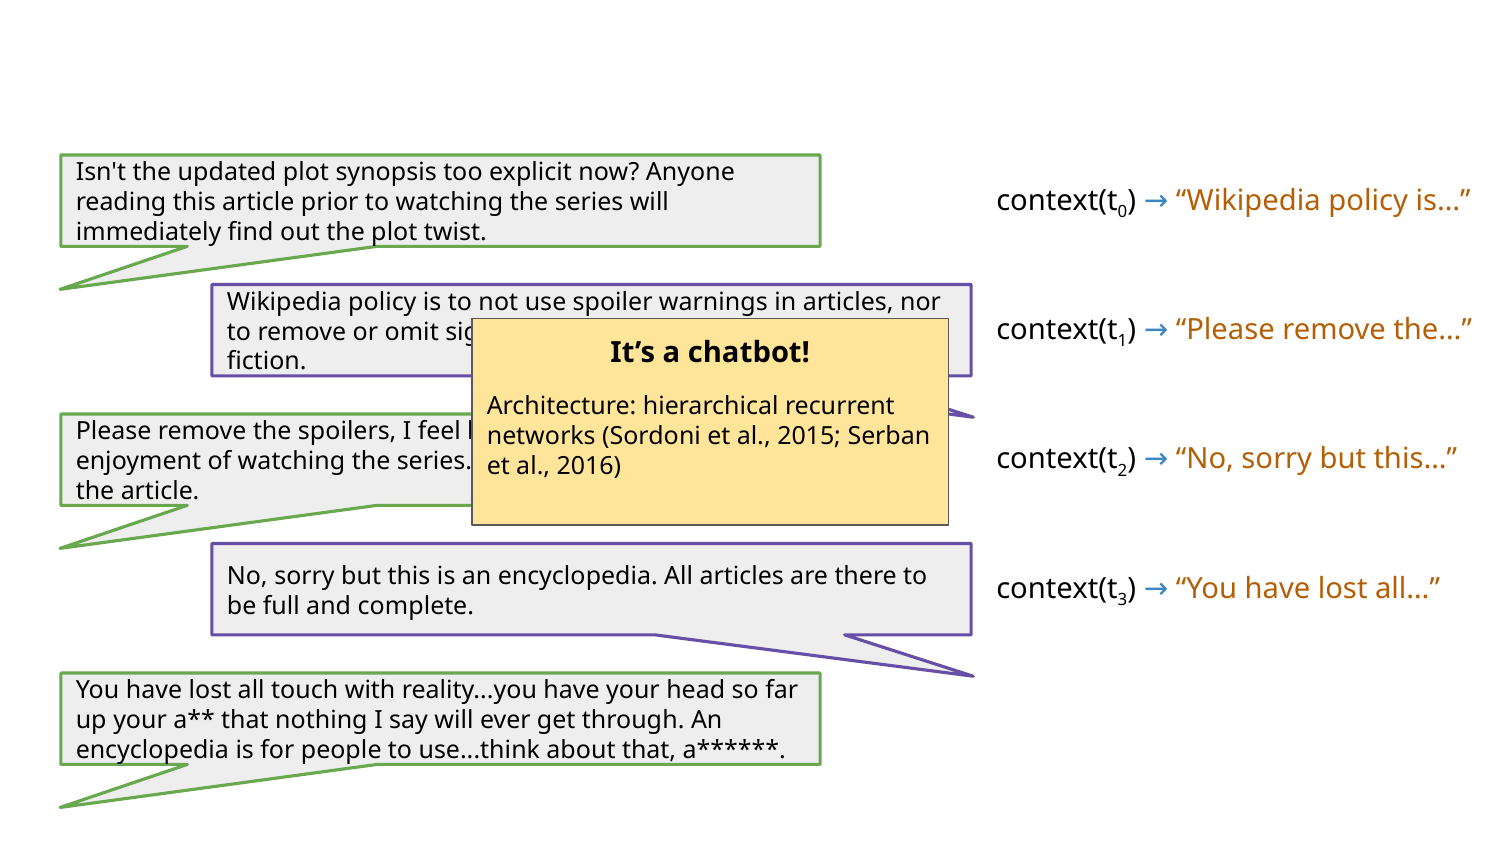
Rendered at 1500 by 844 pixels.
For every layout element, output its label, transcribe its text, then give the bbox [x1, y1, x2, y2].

text_box No, sorry but this is an encyclopedia. All articles are there to be full and complete. [211, 543, 974, 677]
text_box context(t0) → “Wikipedia policy is…” [981, 165, 1491, 236]
text_box context(t1) → “Please remove the…” [981, 295, 1491, 366]
text_box It’s a chatbot! Architecture: hierarchical recurrent networks (Sordoni et al., 2015; Serban et al., 2016) [471, 318, 949, 526]
text_box context(t3) → “You have lost all…” [981, 554, 1491, 625]
text_box Please remove the spoilers, I feel like I've been robbed of the enjoyment of watching the series. It’s asinine to keep this in the article. [60, 413, 471, 549]
text_box context(t2) → “No, sorry but this…” [981, 424, 1491, 495]
text_box You have lost all touch with reality...you have your head so far up your a** that nothing I say will ever get through. An encyclopedia is for people to use...think about that, a******. [60, 673, 821, 808]
text_box Isn't the updated plot synopsis too explicit now? Anyone reading this article prior to watching the series will immediately find out the plot twist. [60, 154, 821, 290]
text_box Wikipedia policy is to not use spoiler warnings in articles, nor to remove or omit significant information about a work of fiction. [211, 284, 972, 376]
